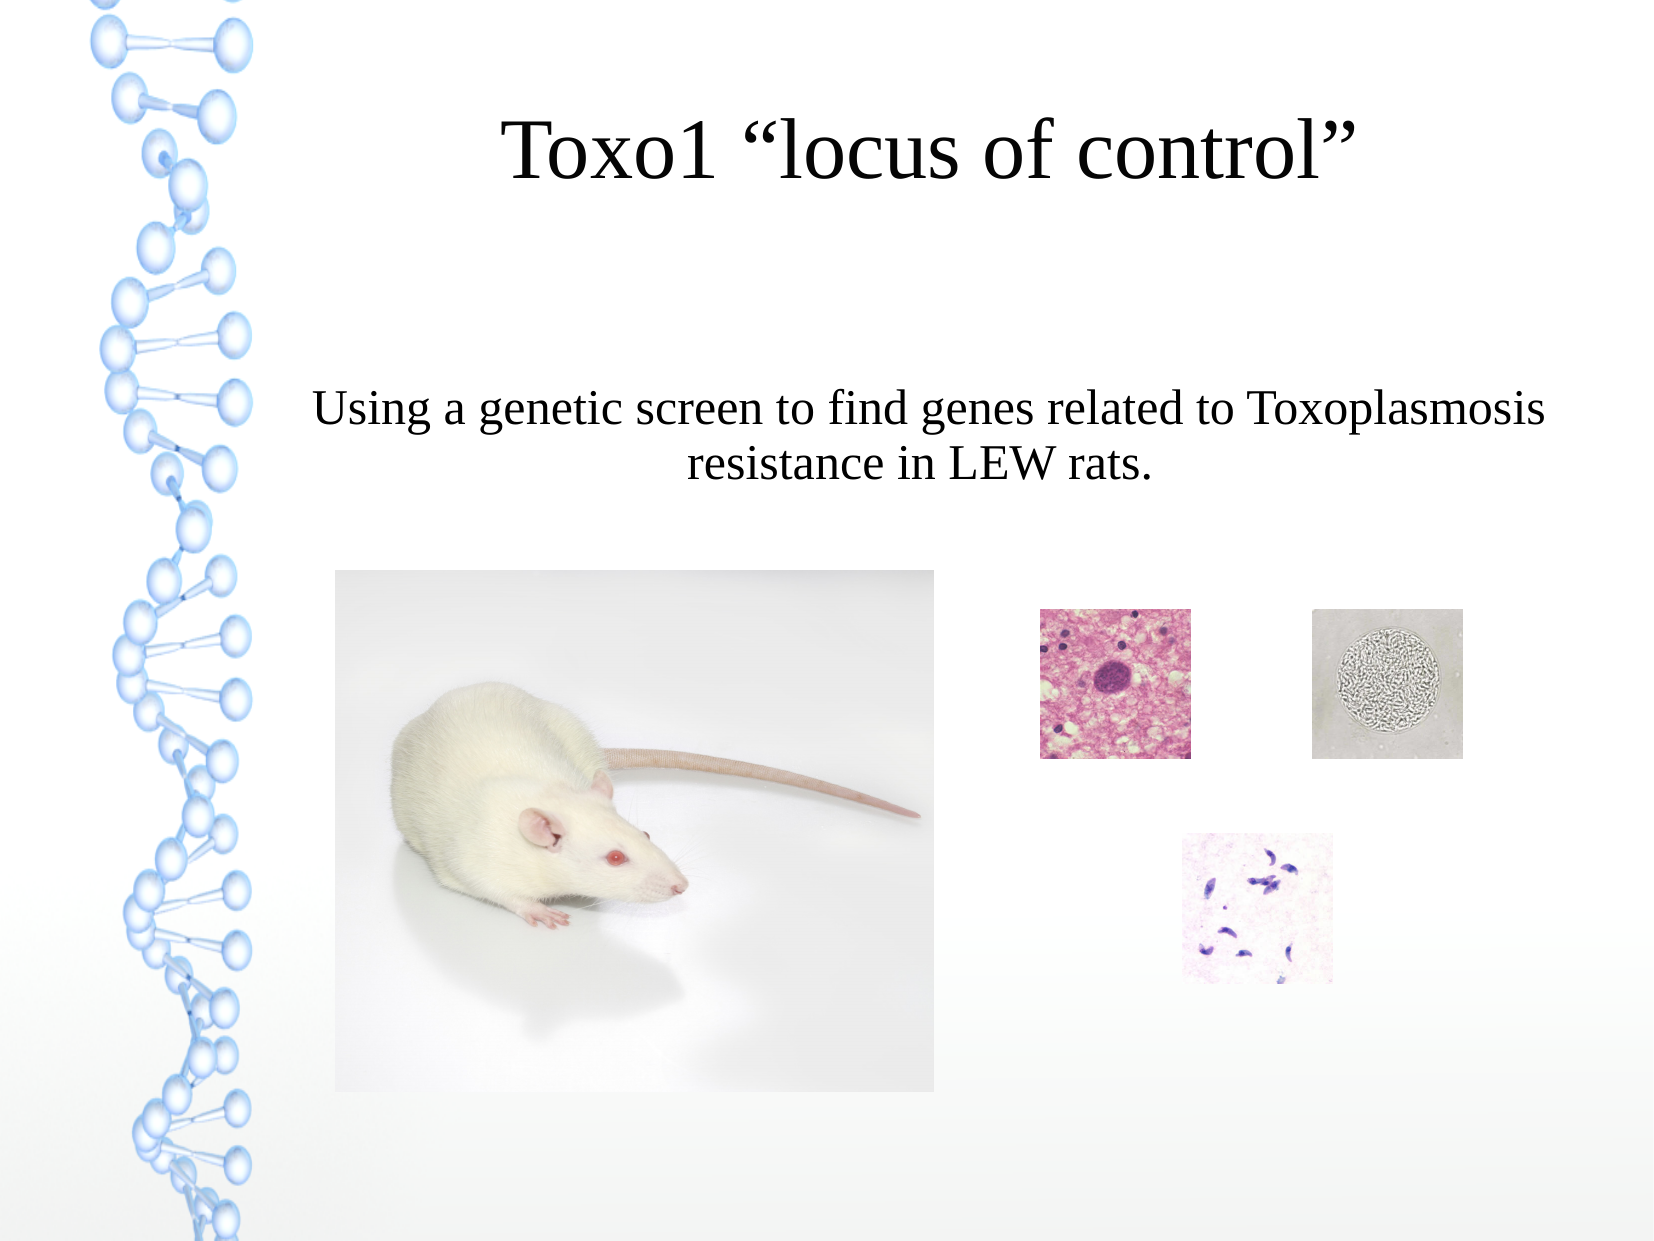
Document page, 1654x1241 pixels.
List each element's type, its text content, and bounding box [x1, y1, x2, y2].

picture [0, 0, 1654, 1241]
title Toxo1 “locus of control” [265, 47, 1595, 252]
subtitle Using a genetic screen to find genes related to Toxoplasmosis resistance in LEW rats. [265, 269, 1576, 601]
